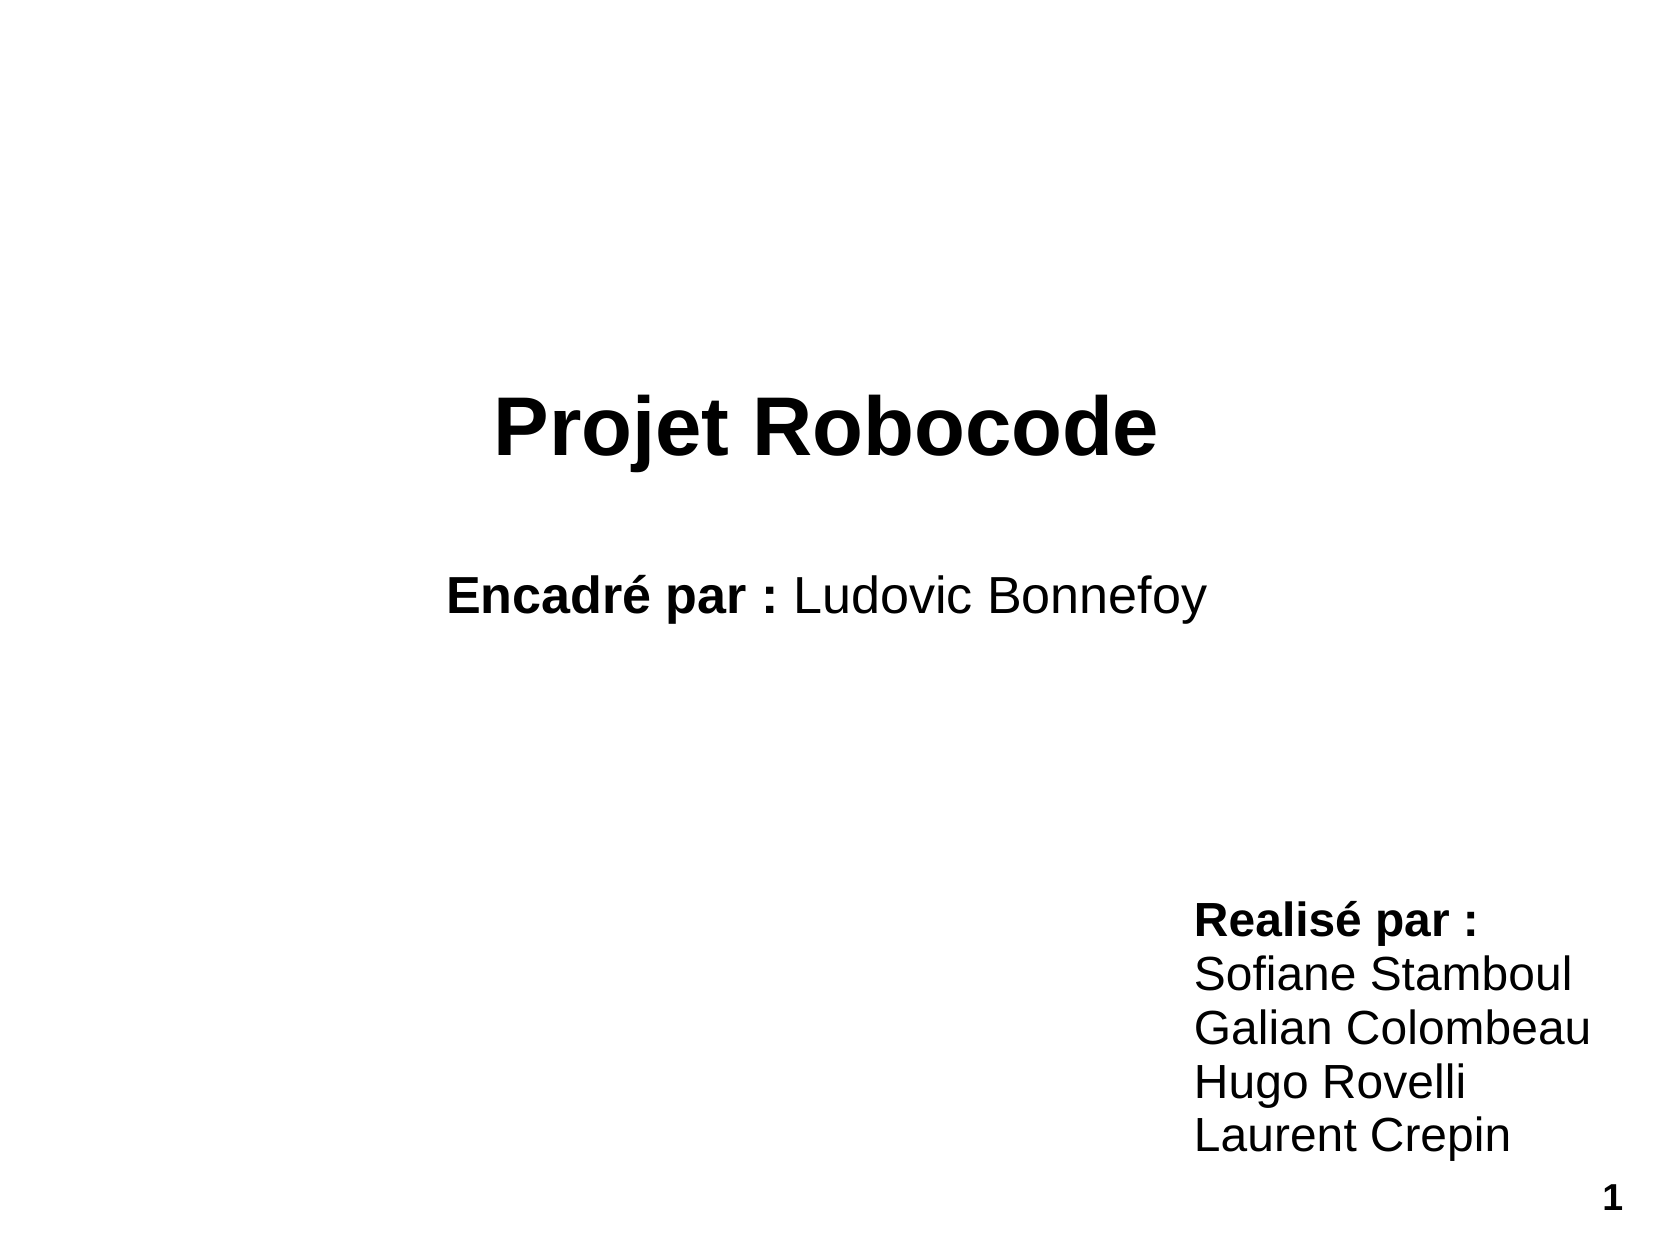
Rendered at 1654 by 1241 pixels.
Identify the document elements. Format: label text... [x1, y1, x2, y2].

subtitle Projet Robocode Encadré par : Ludovic Bonnefoy [82, 49, 1571, 1109]
text_box <numéro> [1587, 1169, 1654, 1241]
text_box Realisé par : Sofiane Stamboul Galian Colombeau Hugo Rovelli Laurent Crepin [1179, 885, 1654, 1169]
